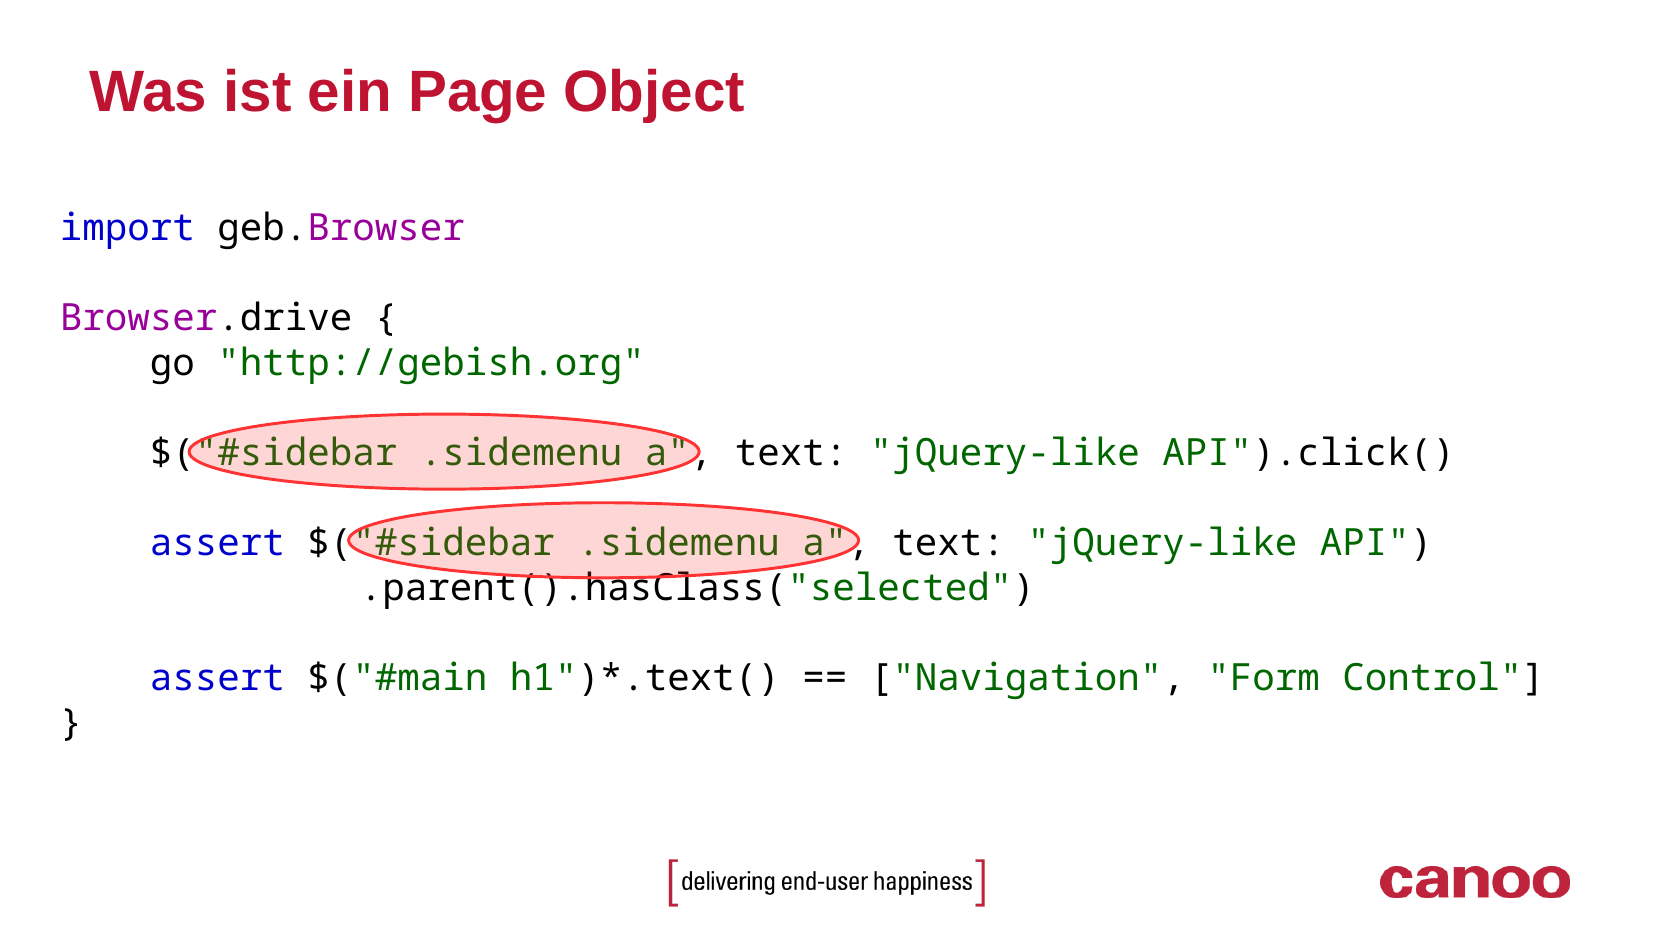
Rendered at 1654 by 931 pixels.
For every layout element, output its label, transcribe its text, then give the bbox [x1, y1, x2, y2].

title Was ist ein Page Object [75, 45, 1591, 136]
picture [1380, 866, 1570, 898]
text_box [348, 502, 859, 578]
picture [662, 855, 991, 910]
text_box [189, 414, 700, 490]
text_box import geb.Browser Browser.drive { go "http://gebish.org" $("#sidebar .sidemenu a", text: "jQuery-like API").click() assert $("#sidebar .sidemenu a", text: "jQuery-like API") .parent().hasClass("selected") assert $("#main h1")*.text() == ["Navigation", "Form Control"] } [45, 195, 1621, 844]
